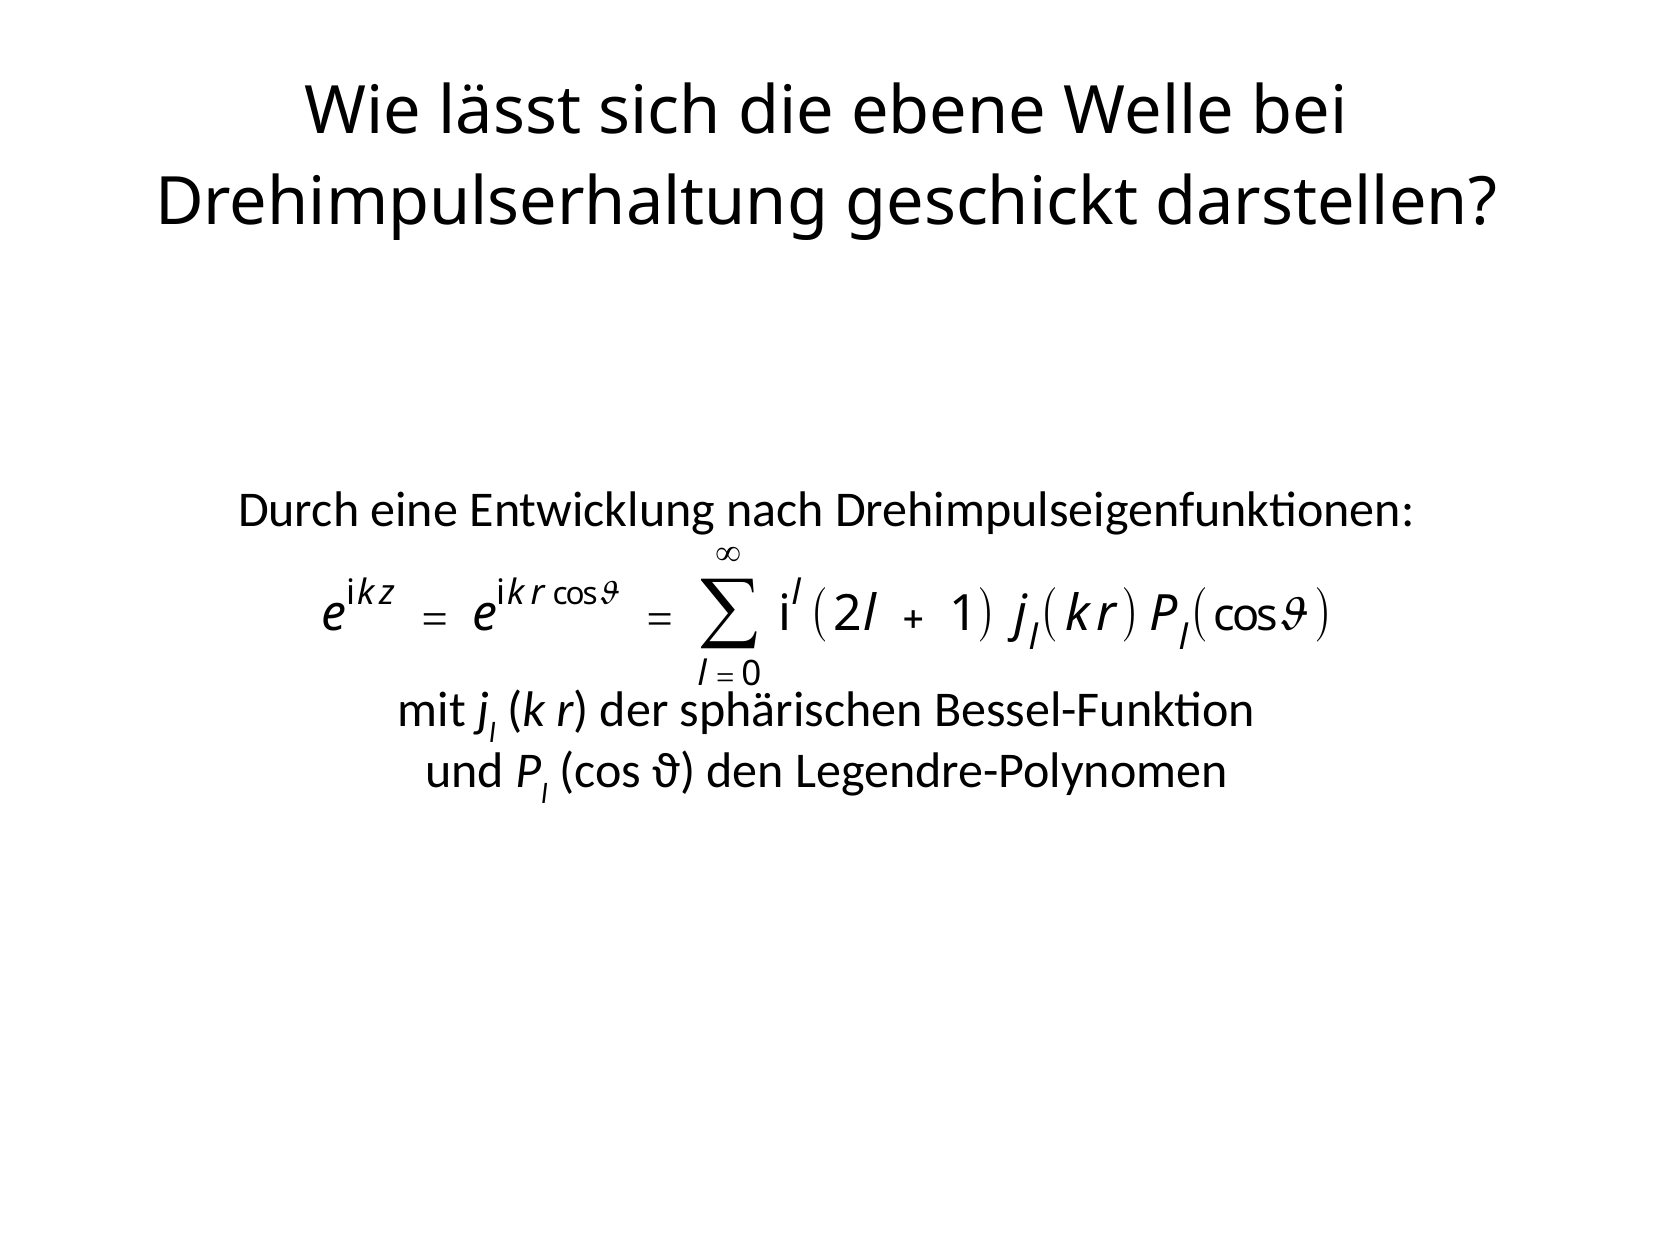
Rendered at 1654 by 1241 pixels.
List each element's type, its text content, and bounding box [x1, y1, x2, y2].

chart [315, 544, 1339, 696]
title Wie lässt sich die ebene Welle bei Drehimpulserhaltung geschickt darstellen? [82, 49, 1571, 257]
subtitle Durch eine Entwicklung nach Drehimpulseigenfunktionen: mit jl (k r) der sphärischen Bessel-Funktion und Pl (cos ϑ) den Legendre-Polynomen [82, 290, 1571, 1010]
